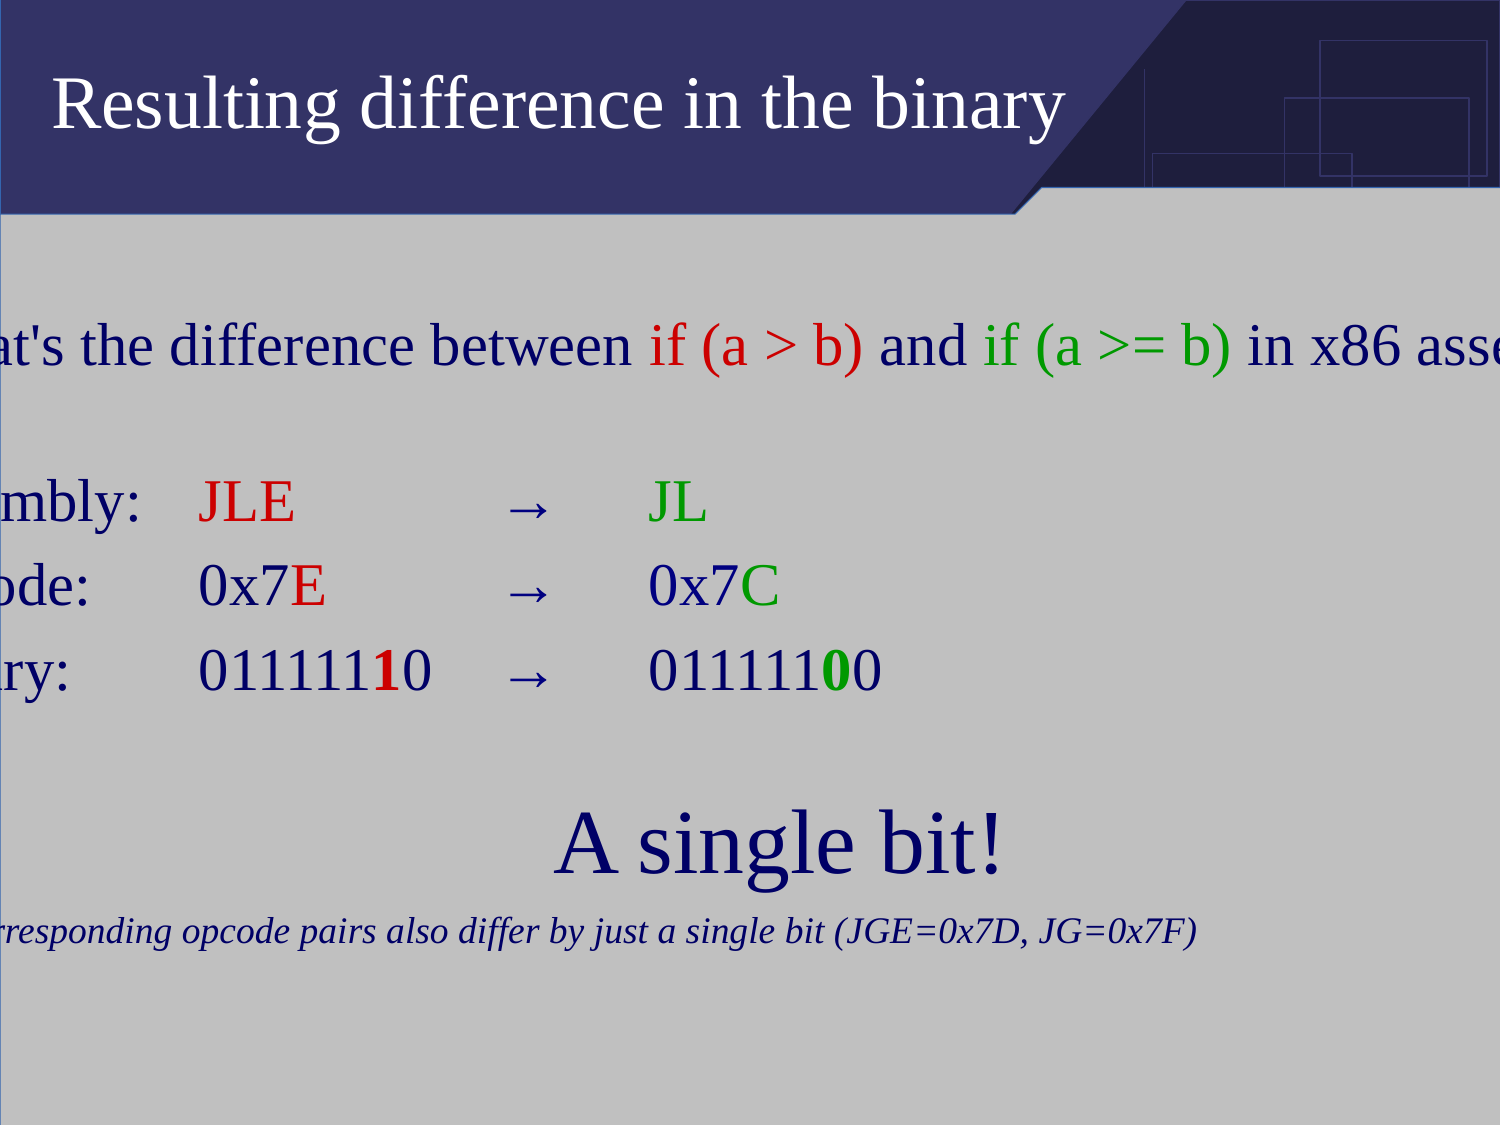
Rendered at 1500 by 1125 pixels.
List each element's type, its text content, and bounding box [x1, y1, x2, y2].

text_box Resulting difference in the binary [0, 53, 1275, 153]
text_box What's the difference between if (a > b) and if (a >= b) in x86 assembly? assembly: JLE → JL opcode: 0x7E → 0x7C binary: 01111110 → 01111100 A single bit! Other corresponding opcode pairs also differ by just a single bit (JGE=0x7D, JG=0x7F) [0, 303, 1500, 960]
